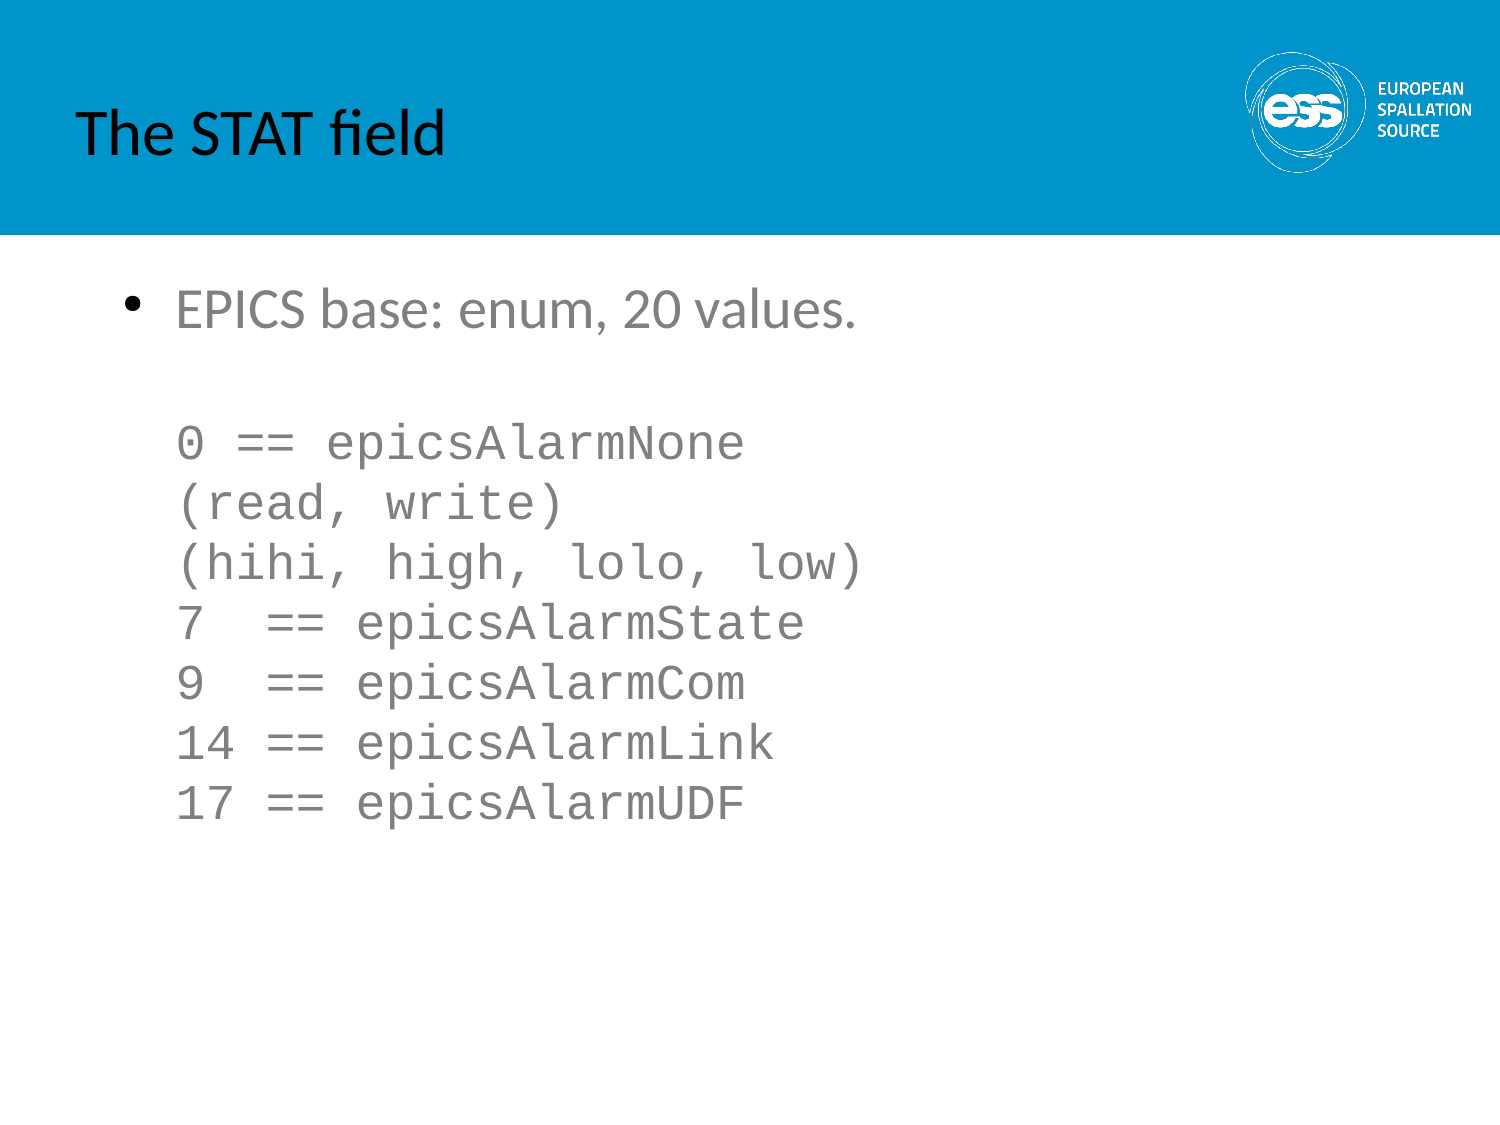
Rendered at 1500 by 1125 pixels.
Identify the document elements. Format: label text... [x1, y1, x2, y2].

picture [1409, 104, 1415, 115]
title The STAT field [75, 45, 1247, 233]
picture [1454, 83, 1458, 94]
picture [1422, 125, 1428, 134]
picture [1423, 83, 1430, 94]
picture [1418, 104, 1423, 115]
picture [1389, 104, 1393, 115]
picture [1264, 94, 1342, 127]
picture [1400, 83, 1407, 94]
picture [1432, 125, 1438, 136]
picture [1443, 86, 1450, 93]
picture [1379, 83, 1385, 94]
picture [1436, 104, 1444, 115]
picture [1398, 109, 1406, 115]
list EPICS base: enum, 20 values. 0 == epicsAlarmNone (read, write) (hihi, high, lolo, low) 7 == epicsAlarmState 9 == epicsAlarmCom 14 == epicsAlarmLink 17 == epicsAlarmUDF [90, 262, 1441, 1005]
